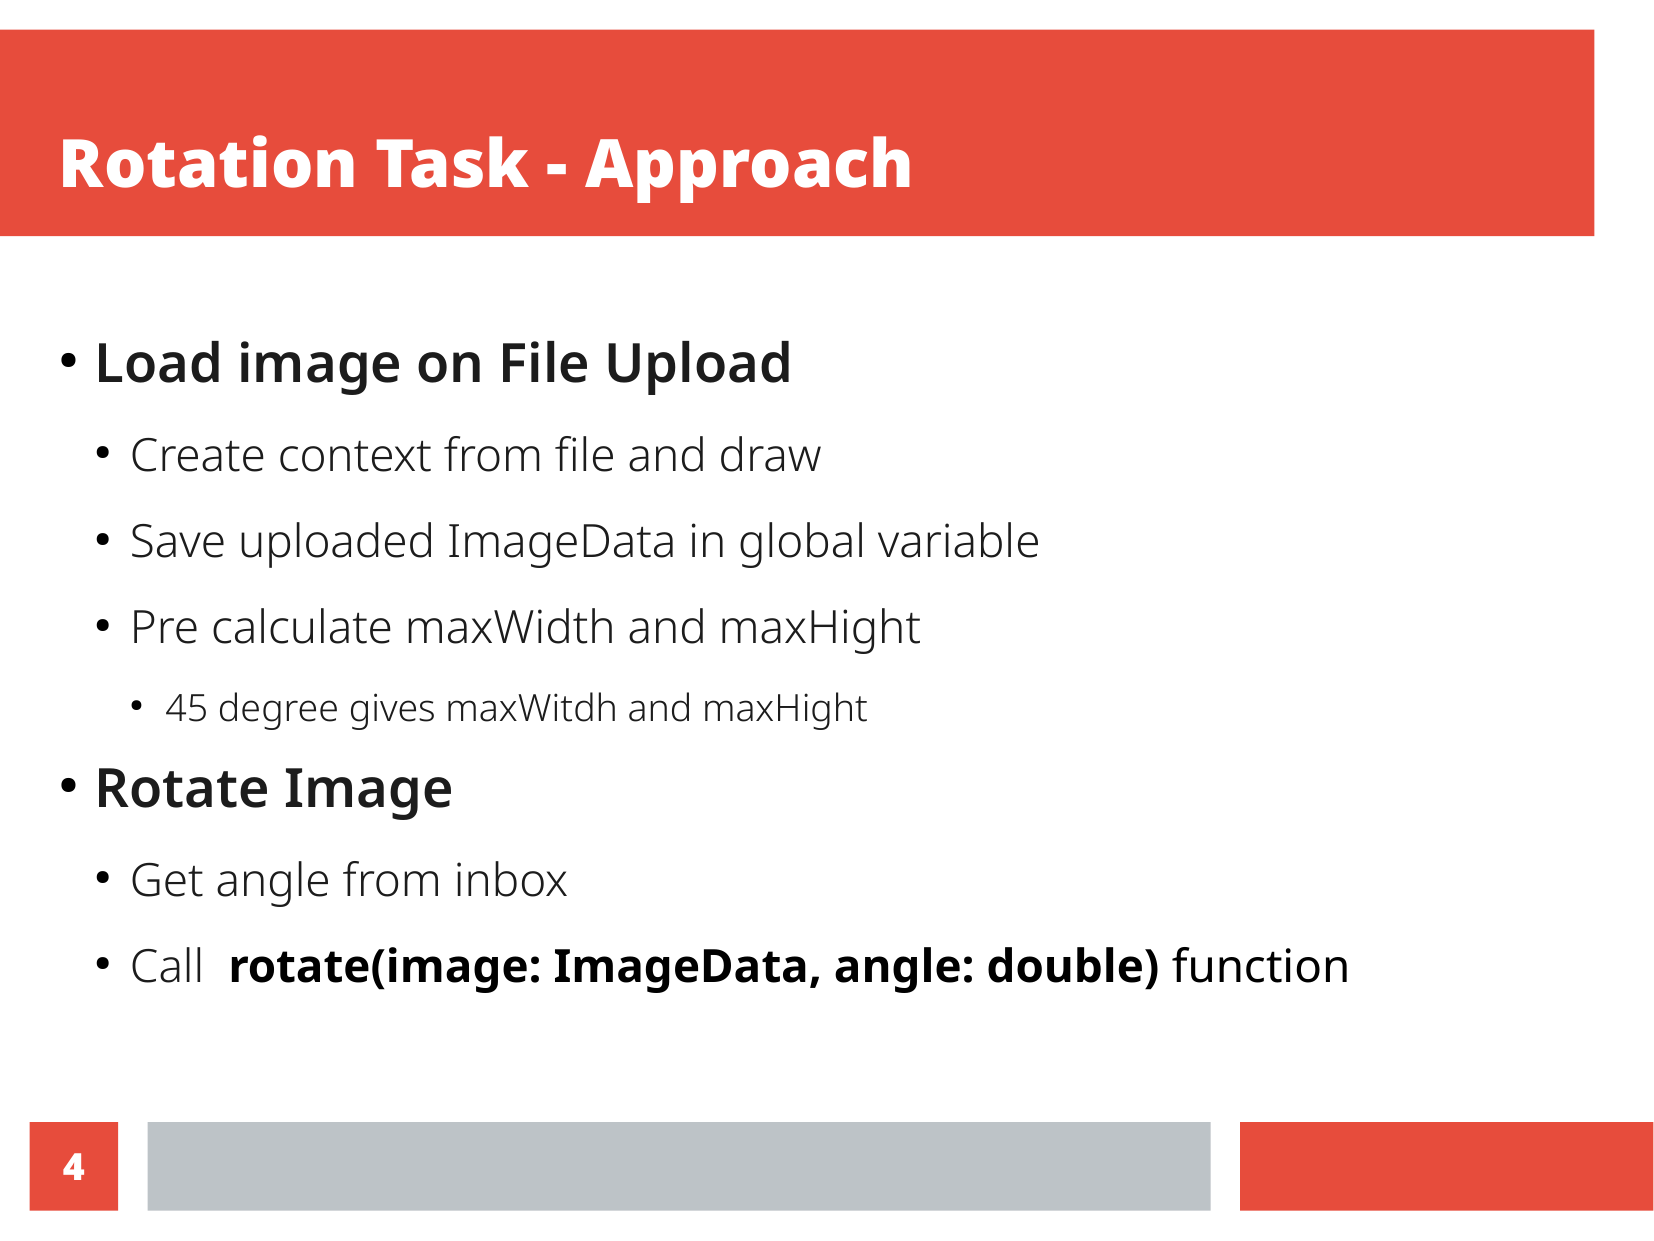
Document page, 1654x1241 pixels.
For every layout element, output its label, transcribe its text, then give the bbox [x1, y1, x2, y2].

list Load image on File Upload Create context from file and draw Save uploaded ImageData in global variable Pre calculate maxWidth and maxHight 45 degree gives maxWitdh and maxHight Rotate Image Get angle from inbox Call rotate(image: ImageData, angle: double) function [59, 324, 1565, 1093]
title Rotation Task - Approach [59, 59, 1595, 207]
